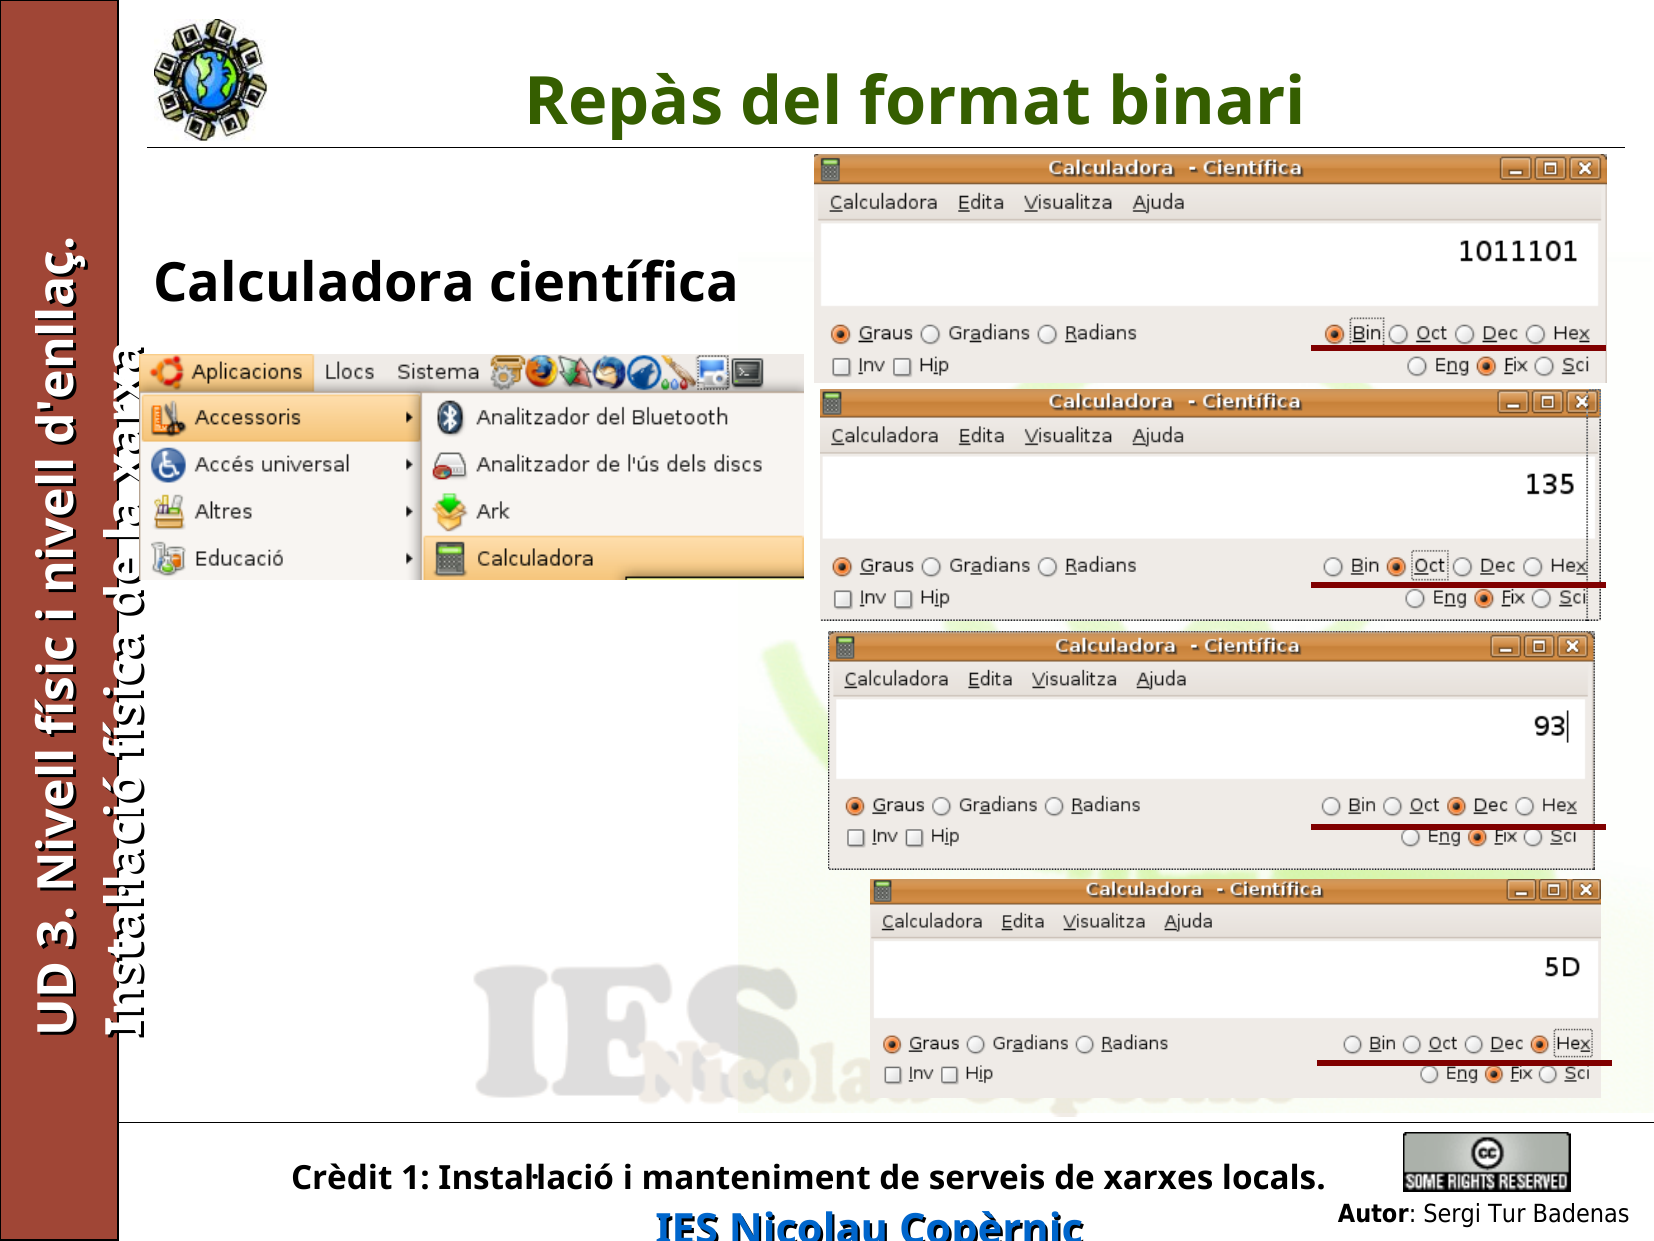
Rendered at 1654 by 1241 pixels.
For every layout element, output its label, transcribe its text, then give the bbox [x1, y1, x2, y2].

picture [466, 252, 1654, 1117]
picture [820, 389, 1601, 621]
title Repàs del format binari [171, 56, 1654, 141]
picture [828, 631, 1595, 870]
picture [814, 154, 1607, 383]
picture [139, 354, 804, 580]
picture [154, 19, 268, 142]
list Calculadora científica [59, 242, 1630, 1078]
picture [1403, 1132, 1571, 1192]
